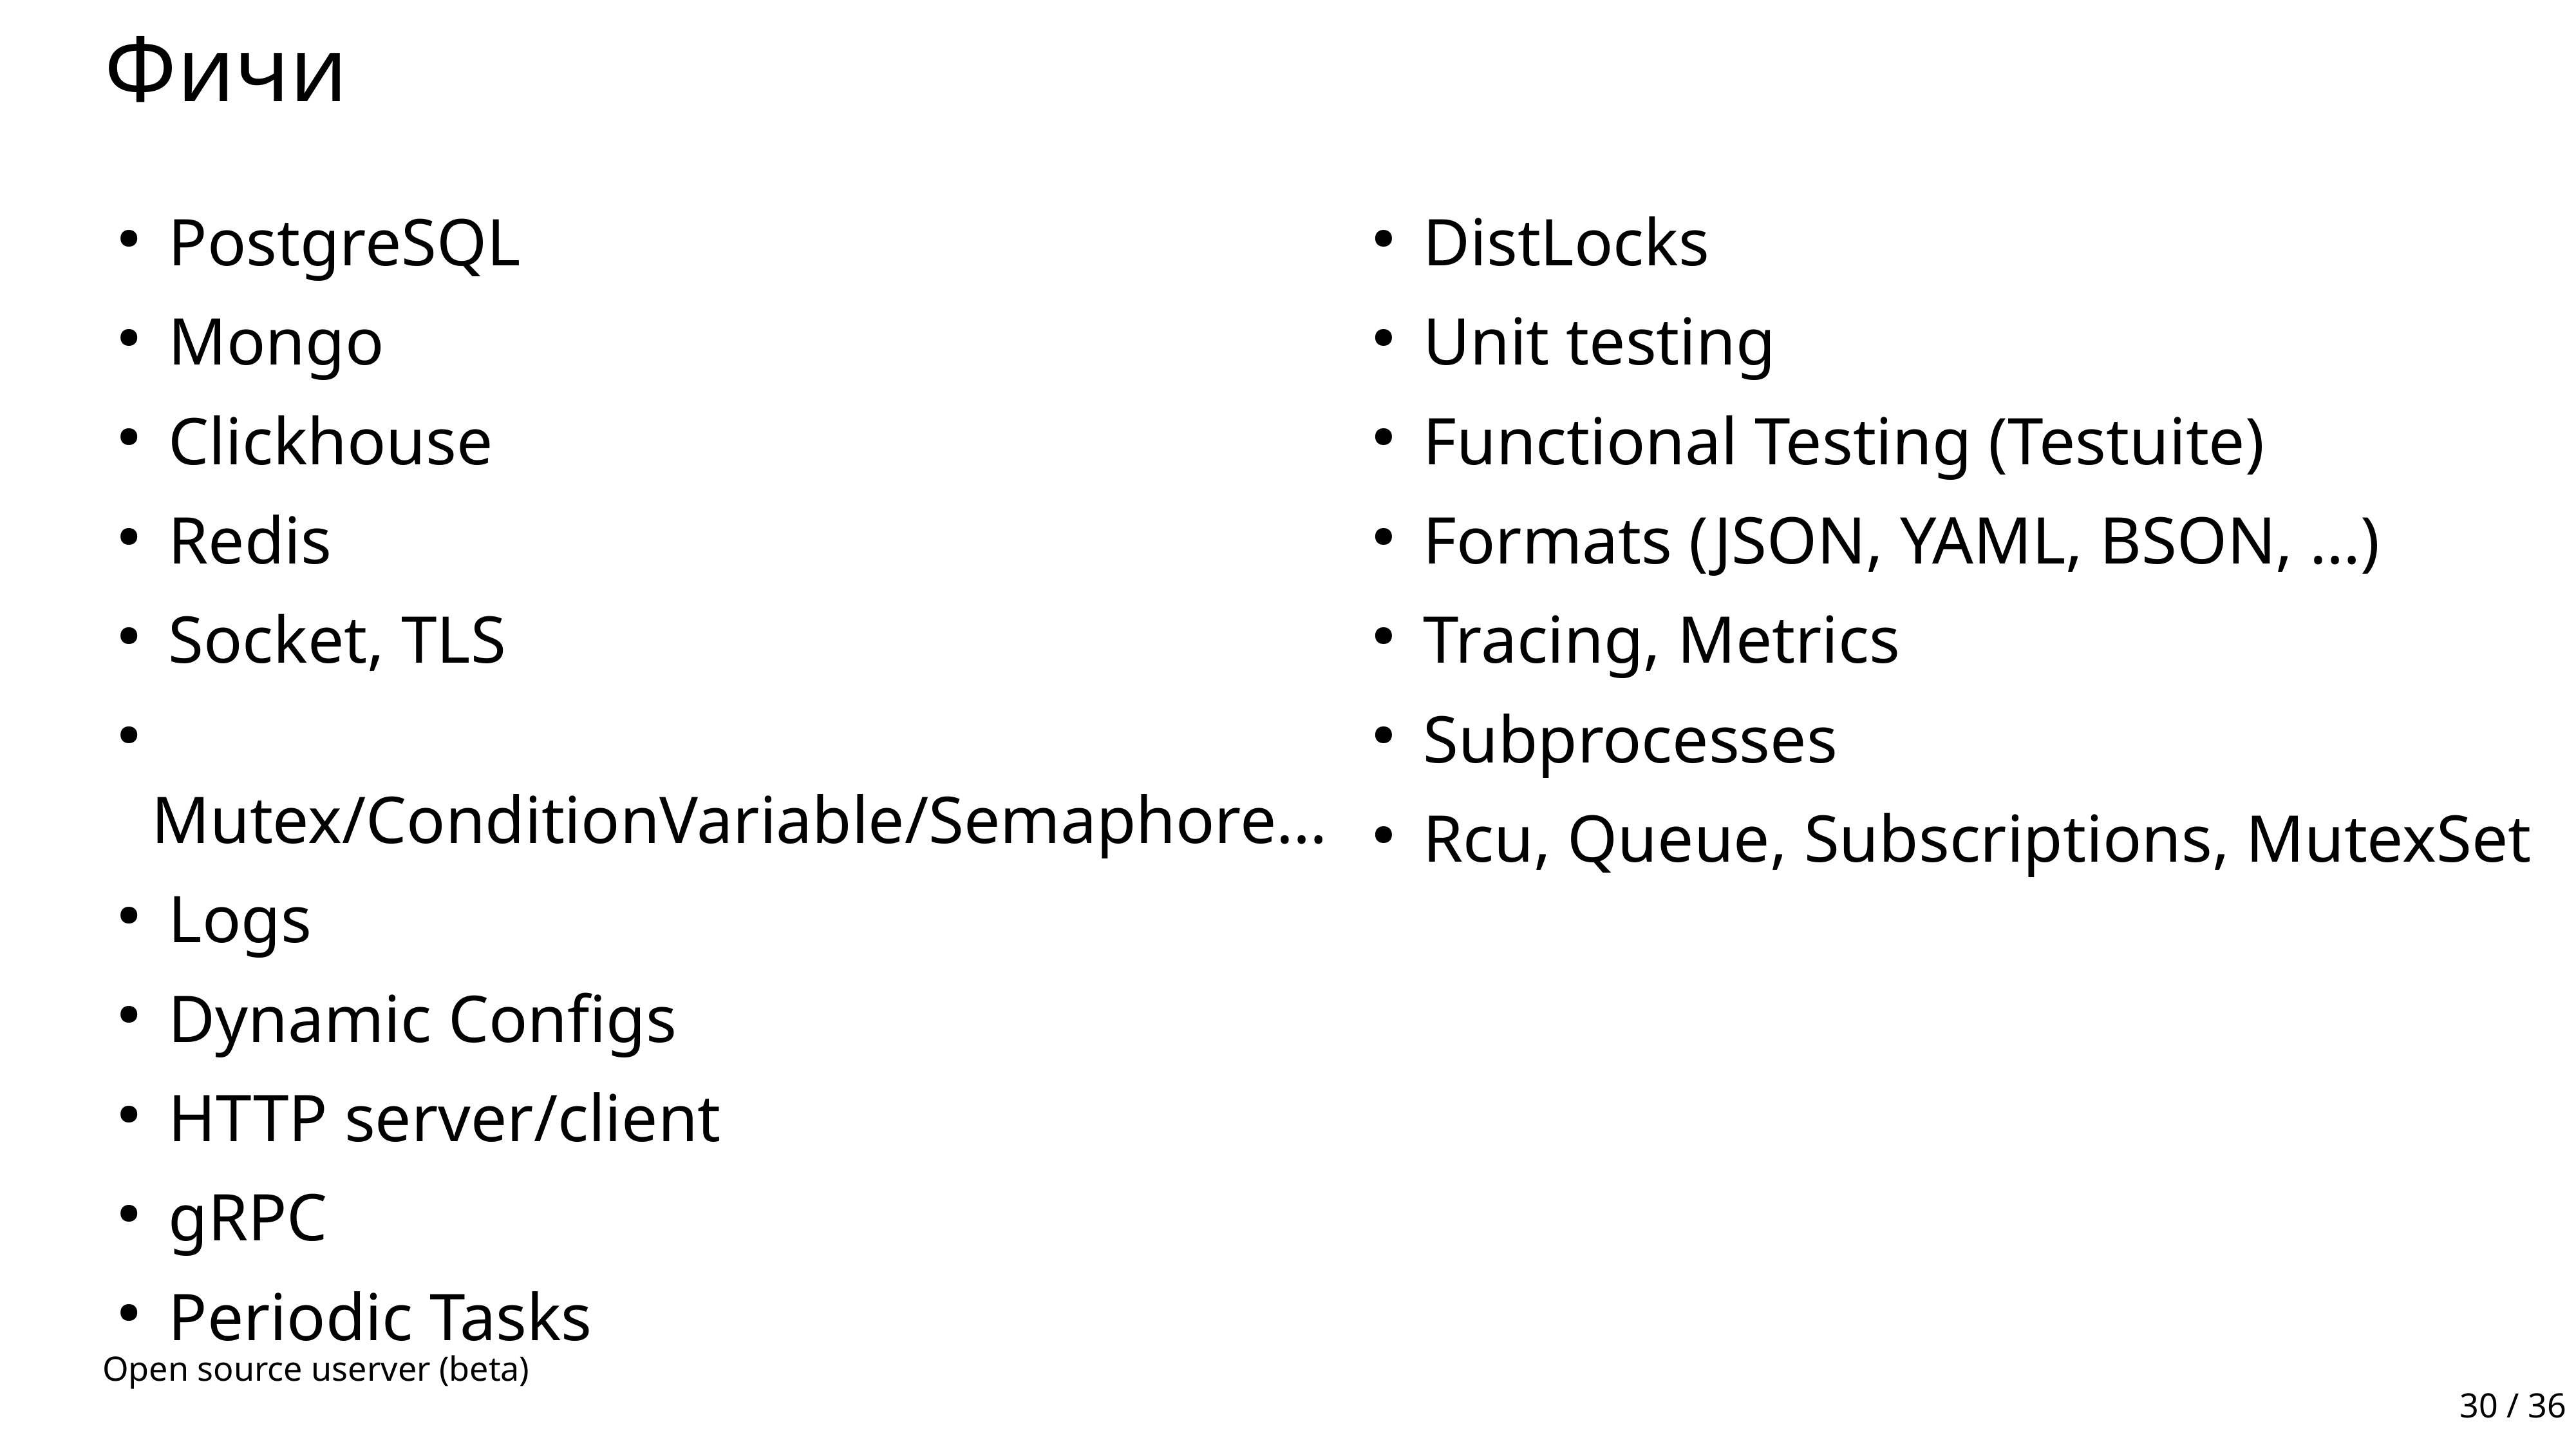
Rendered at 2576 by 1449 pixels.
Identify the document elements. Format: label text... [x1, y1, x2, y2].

list PostgreSQL Mongo Clickhouse Redis Socket, TLS Mutex/ConditionVariable/Semaphore… Logs Dynamic Configs HTTP server/client gRPC Periodic Tasks [97, 193, 1343, 1361]
list DistLocks Unit testing Functional Testing (Testuite) Formats (JSON, YAML, BSON, …) Tracing, Metrics Subprocesses Rcu, Queue, Subscriptions, MutexSet [1351, 193, 2576, 1361]
list <number> / 36 [1479, 1376, 2576, 1431]
title Фичи [95, 19, 2576, 155]
list Open source userver (beta) [93, 1338, 1190, 1393]
